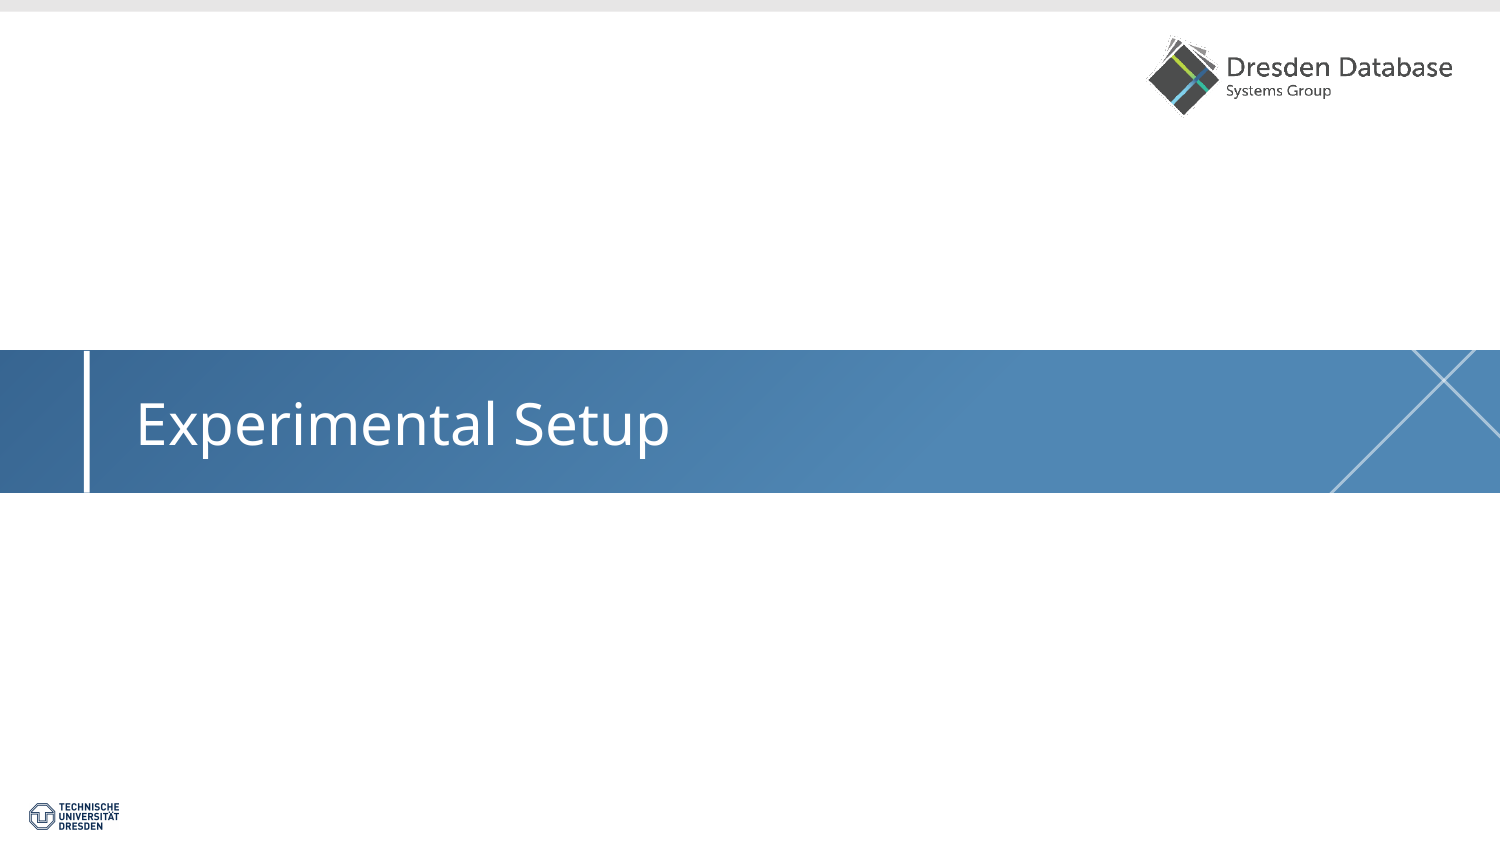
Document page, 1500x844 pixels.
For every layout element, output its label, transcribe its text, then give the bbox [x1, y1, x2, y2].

picture [29, 803, 119, 830]
picture [1145, 35, 1453, 118]
title Experimental Setup [121, 386, 1362, 458]
